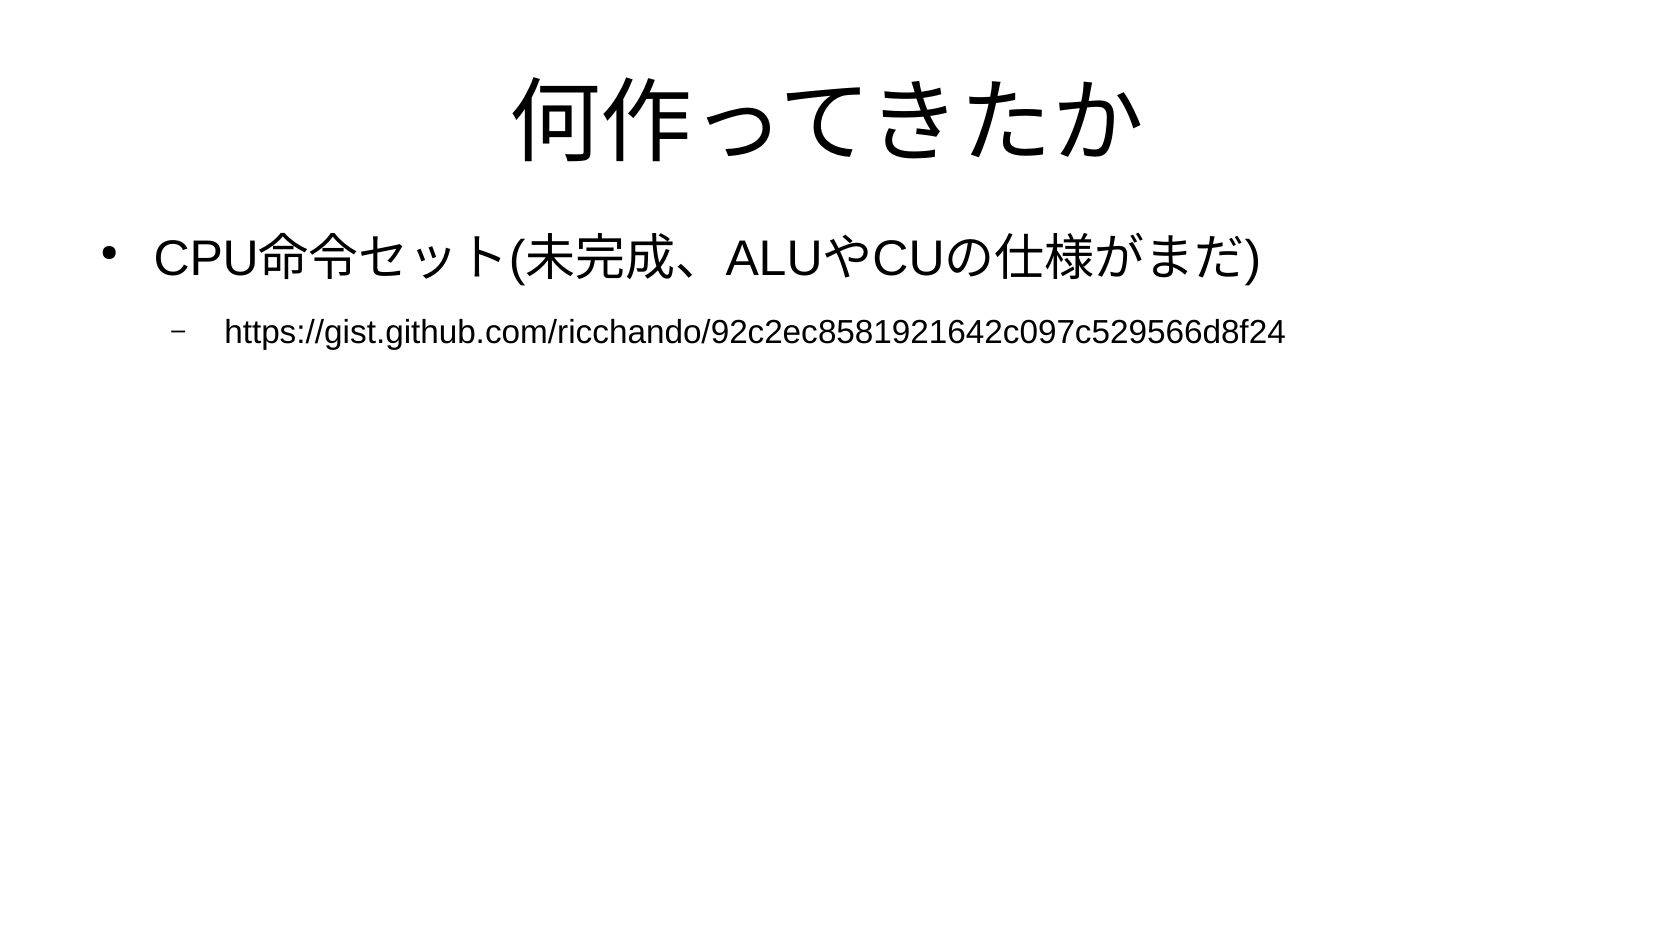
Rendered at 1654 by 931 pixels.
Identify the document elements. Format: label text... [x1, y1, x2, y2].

title 何作ってきたか [82, 37, 1571, 193]
list CPU命令セット(未完成、ALUやCUの仕様がまだ) https://gist.github.com/ricchando/92c2ec8581921642c097c529566d8f24 [82, 217, 1571, 758]
